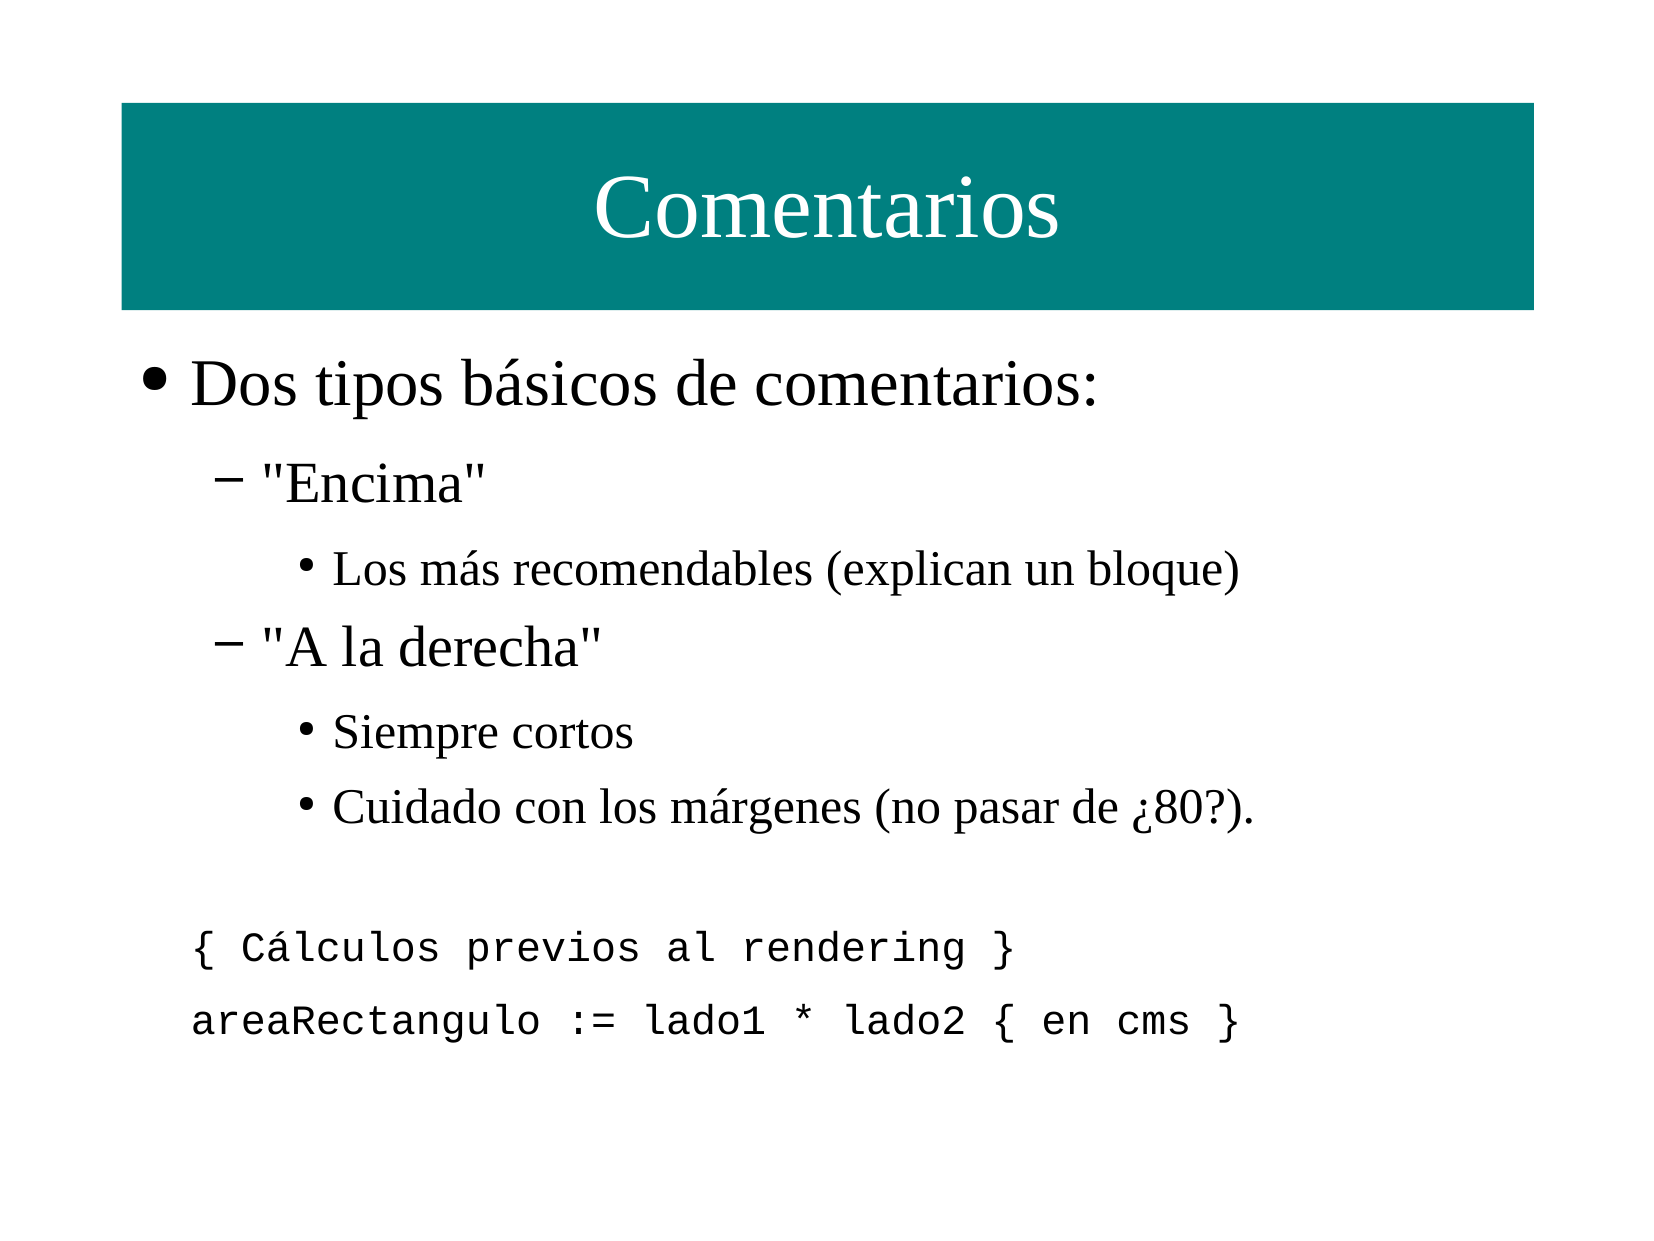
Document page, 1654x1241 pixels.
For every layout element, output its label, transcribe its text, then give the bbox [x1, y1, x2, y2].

text_box Dos tipos básicos de comentarios: "Encima" Los más recomendables (explican un bloque) "A la derecha" Siempre cortos Cuidado con los márgenes (no pasar de ¿80?). { Cálculos previos al rendering } areaRectangulo := lado1 * lado2 { en cms } [121, 344, 1534, 1118]
text_box Comentarios [121, 154, 1534, 259]
text_box [121, 259, 1534, 311]
text_box [121, 102, 1534, 154]
